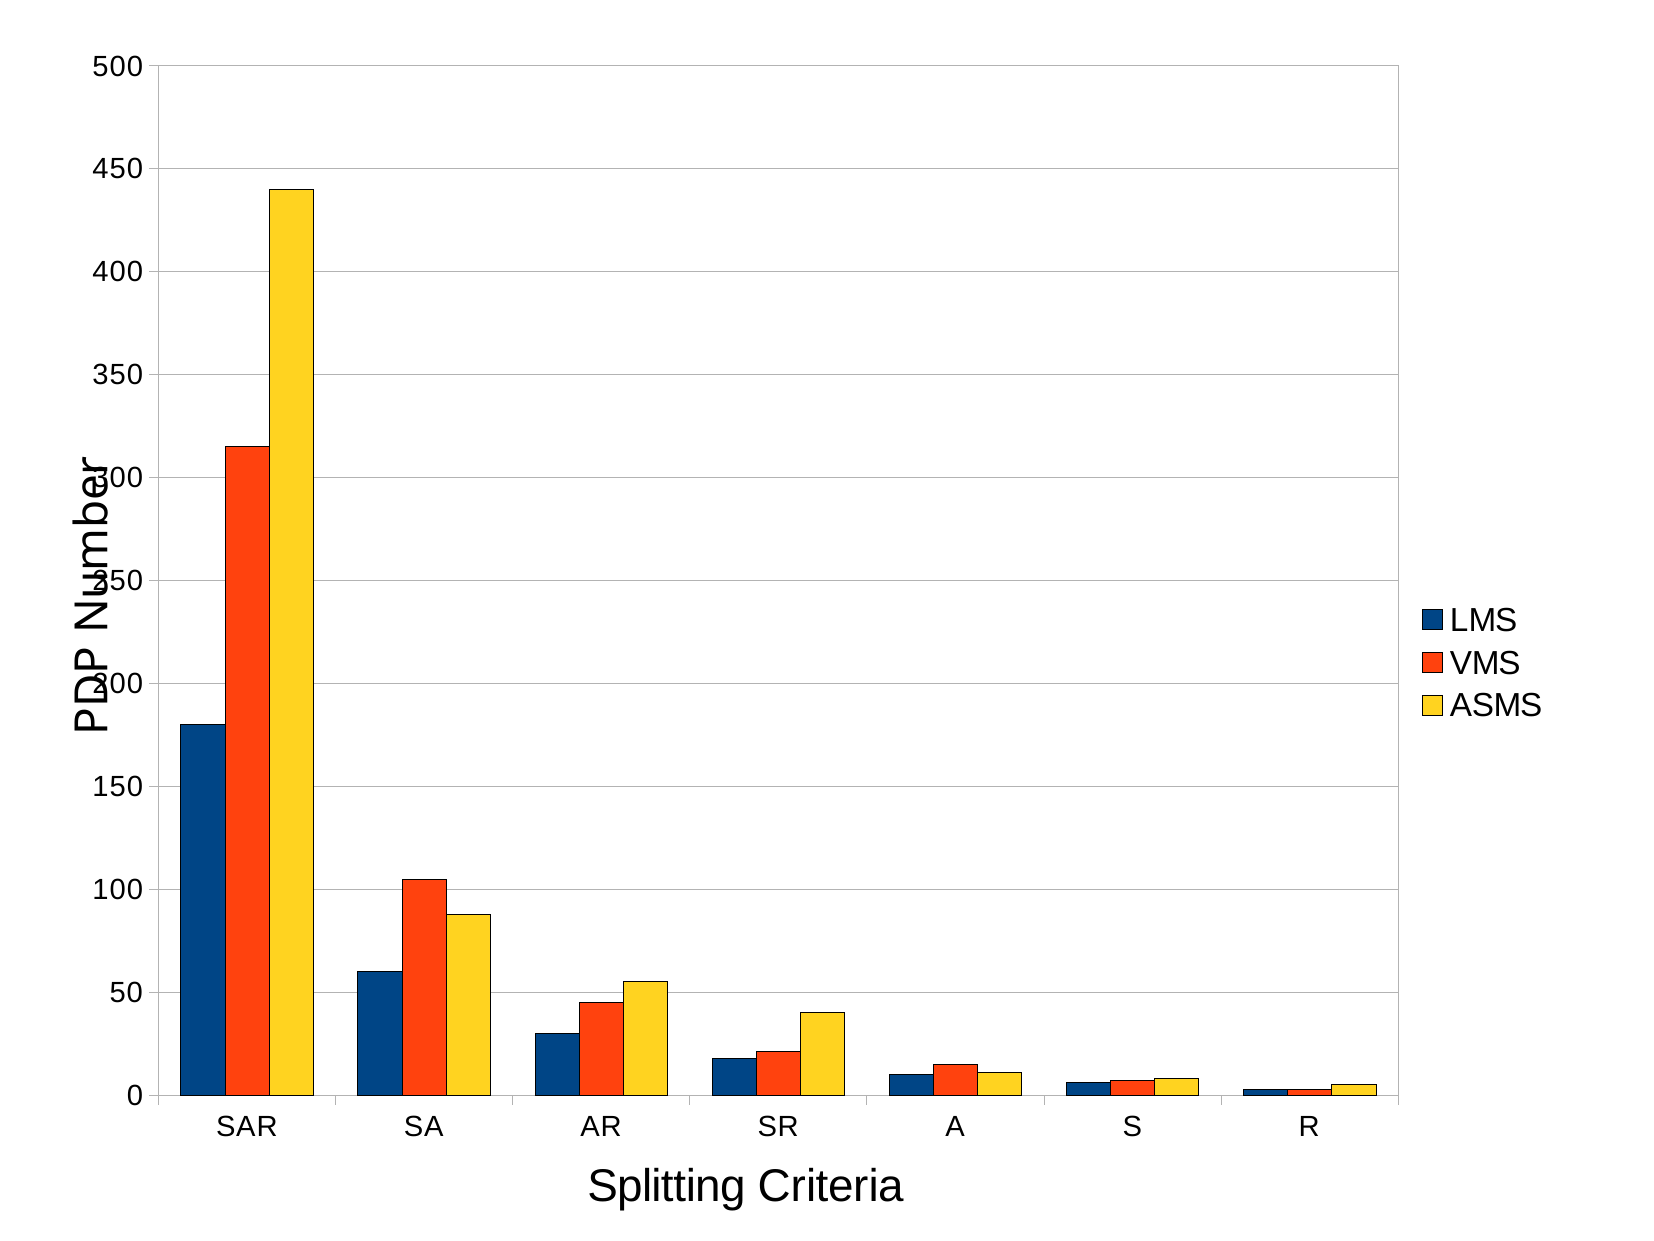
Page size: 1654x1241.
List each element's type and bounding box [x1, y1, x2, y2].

chart [45, 23, 1621, 1225]
